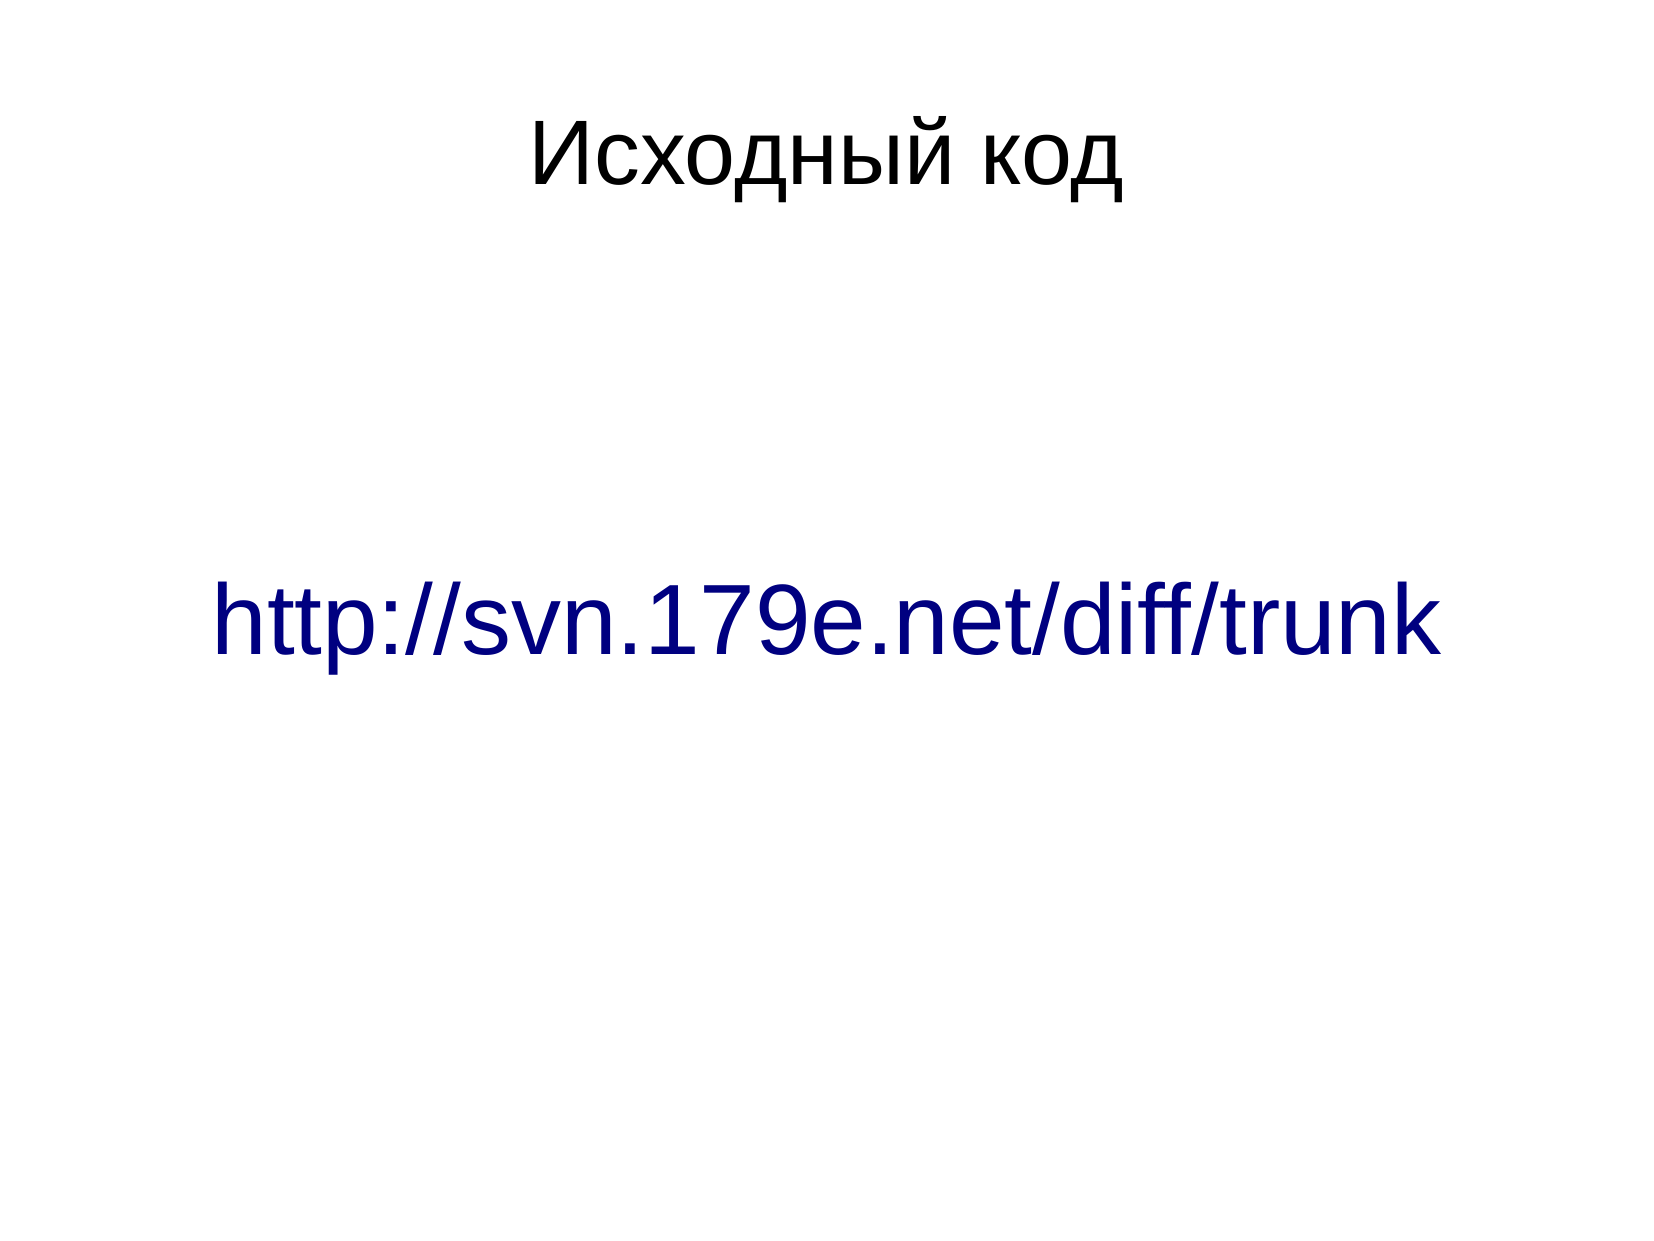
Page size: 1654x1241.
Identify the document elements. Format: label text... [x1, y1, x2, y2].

subtitle http://svn.179e.net/diff/trunk [82, 218, 1571, 1022]
title Исходный код [82, 56, 1571, 218]
